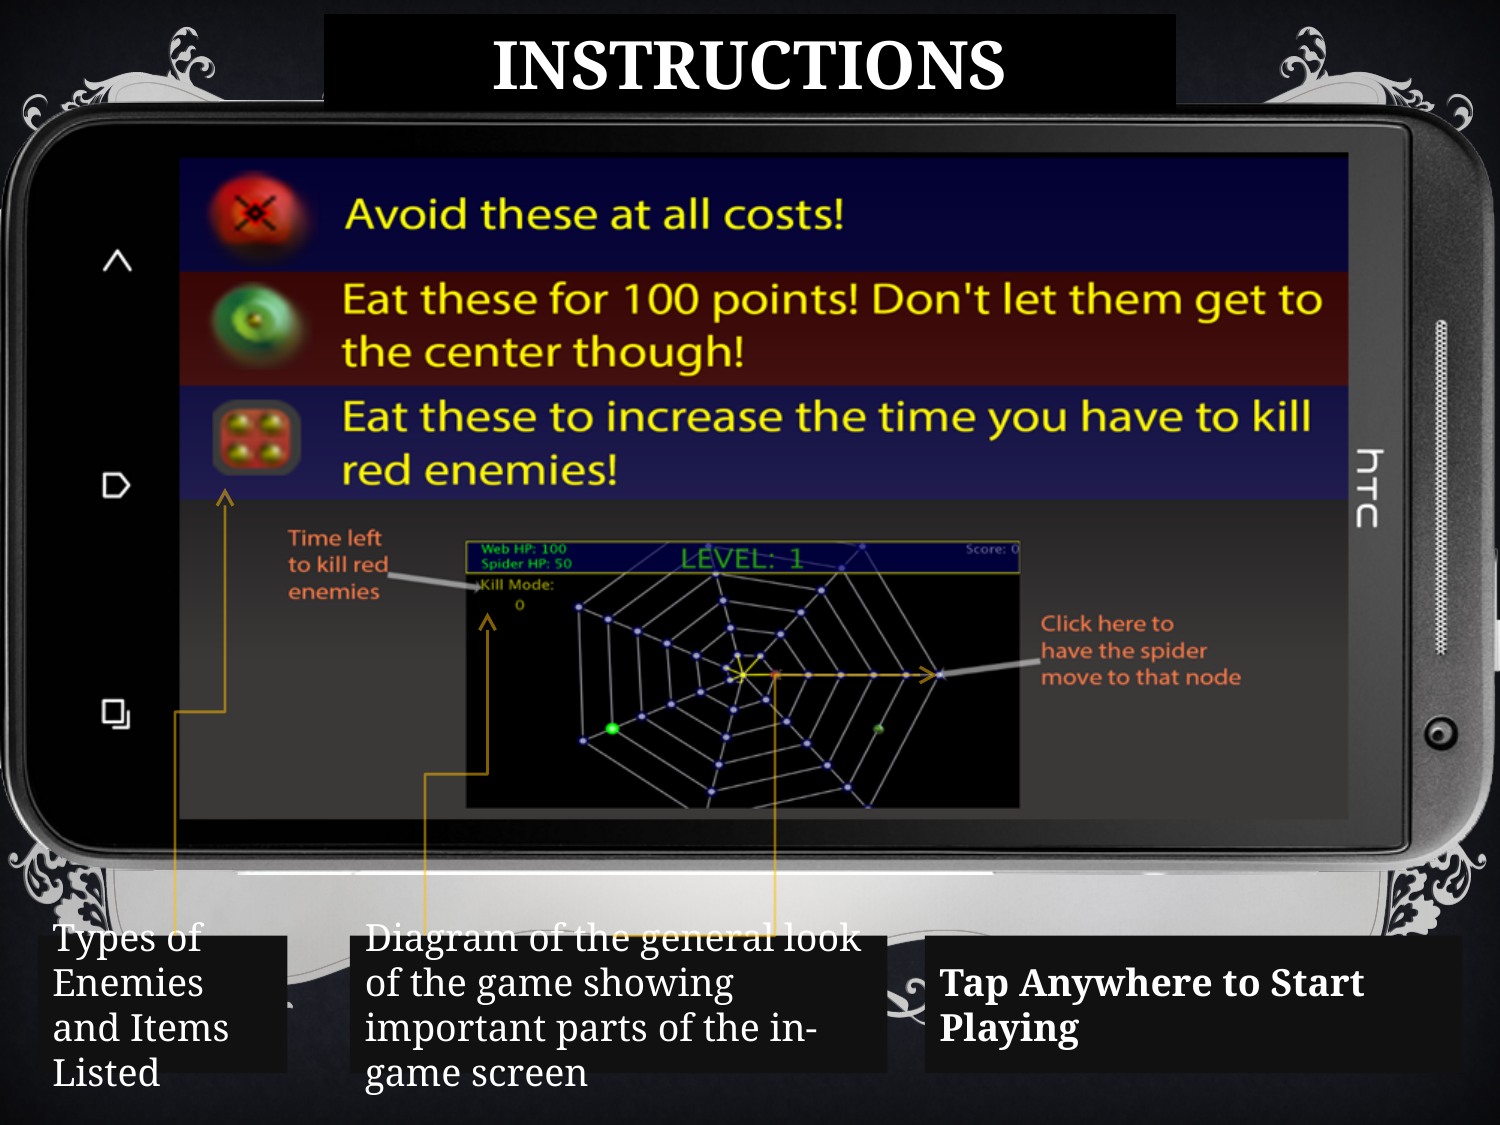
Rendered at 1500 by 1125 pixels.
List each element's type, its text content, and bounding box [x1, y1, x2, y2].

text_box Types of Enemies and Items Listed [37, 935, 288, 1074]
picture [0, 0, 1500, 1125]
text_box Tap Anywhere to Start Playing [924, 935, 1463, 1074]
text_box INSTRUCTIONS [324, 15, 1175, 111]
text_box Diagram of the general look of the game showing important parts of the in-game screen [349, 935, 888, 1074]
